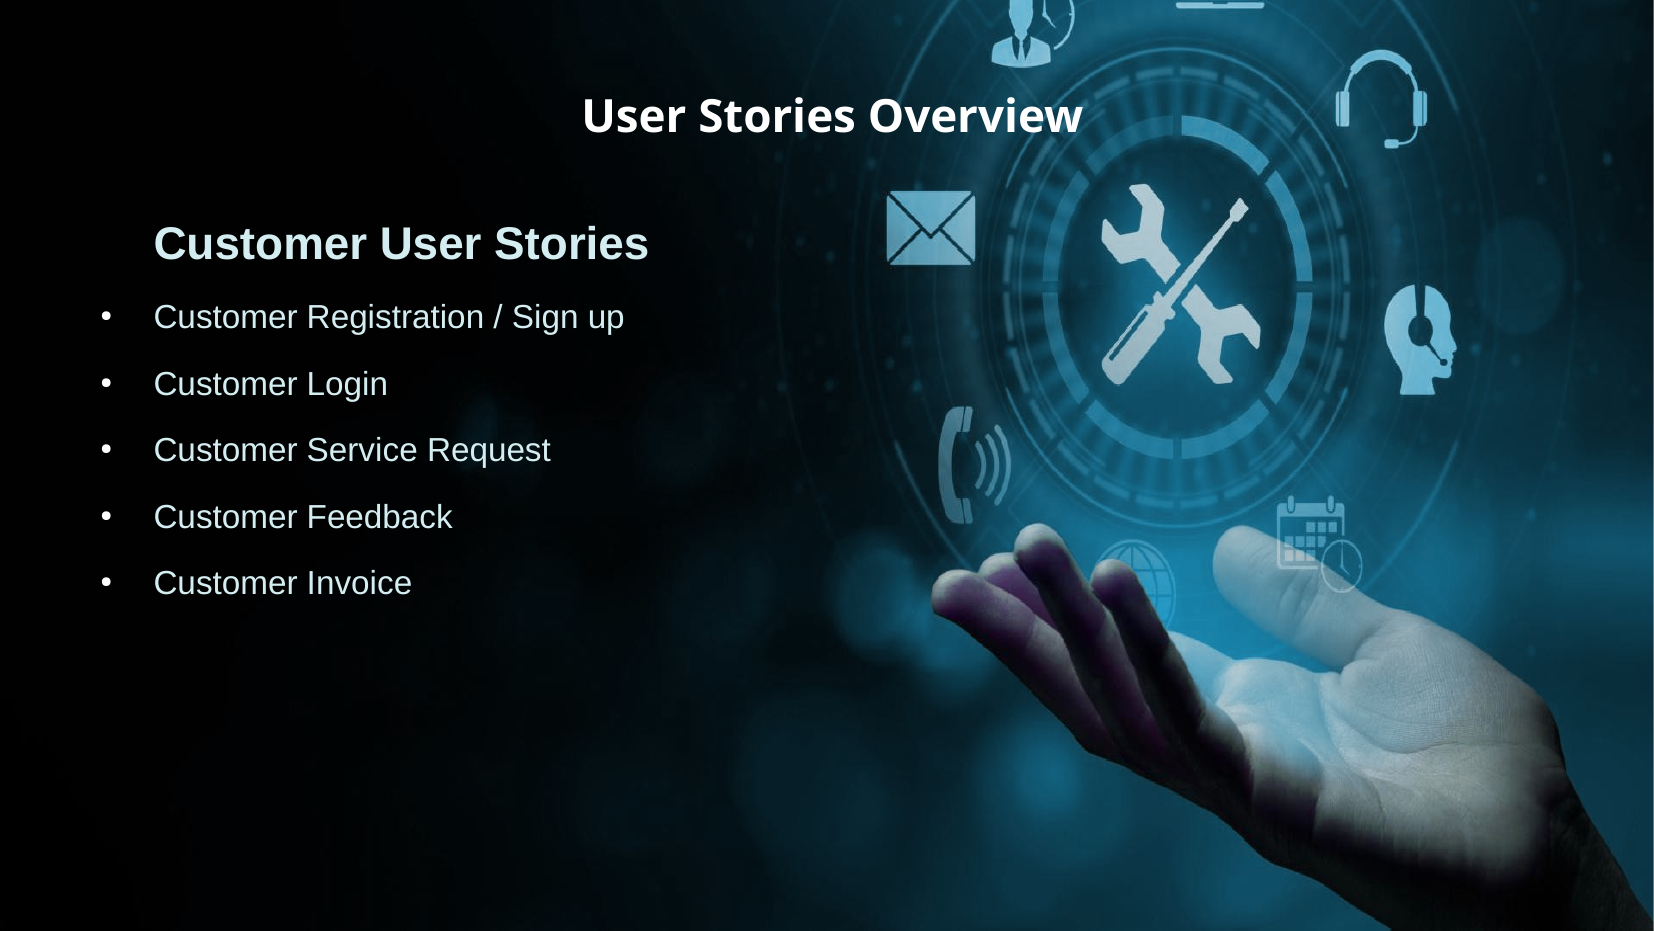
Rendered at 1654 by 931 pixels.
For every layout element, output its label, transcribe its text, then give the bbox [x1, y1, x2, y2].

list Customer User Stories Customer Registration / Sign up Customer Login Customer Service Request Customer Feedback Customer Invoice [82, 217, 1571, 758]
title User Stories Overview [88, 37, 1577, 193]
picture [0, 0, 1654, 931]
